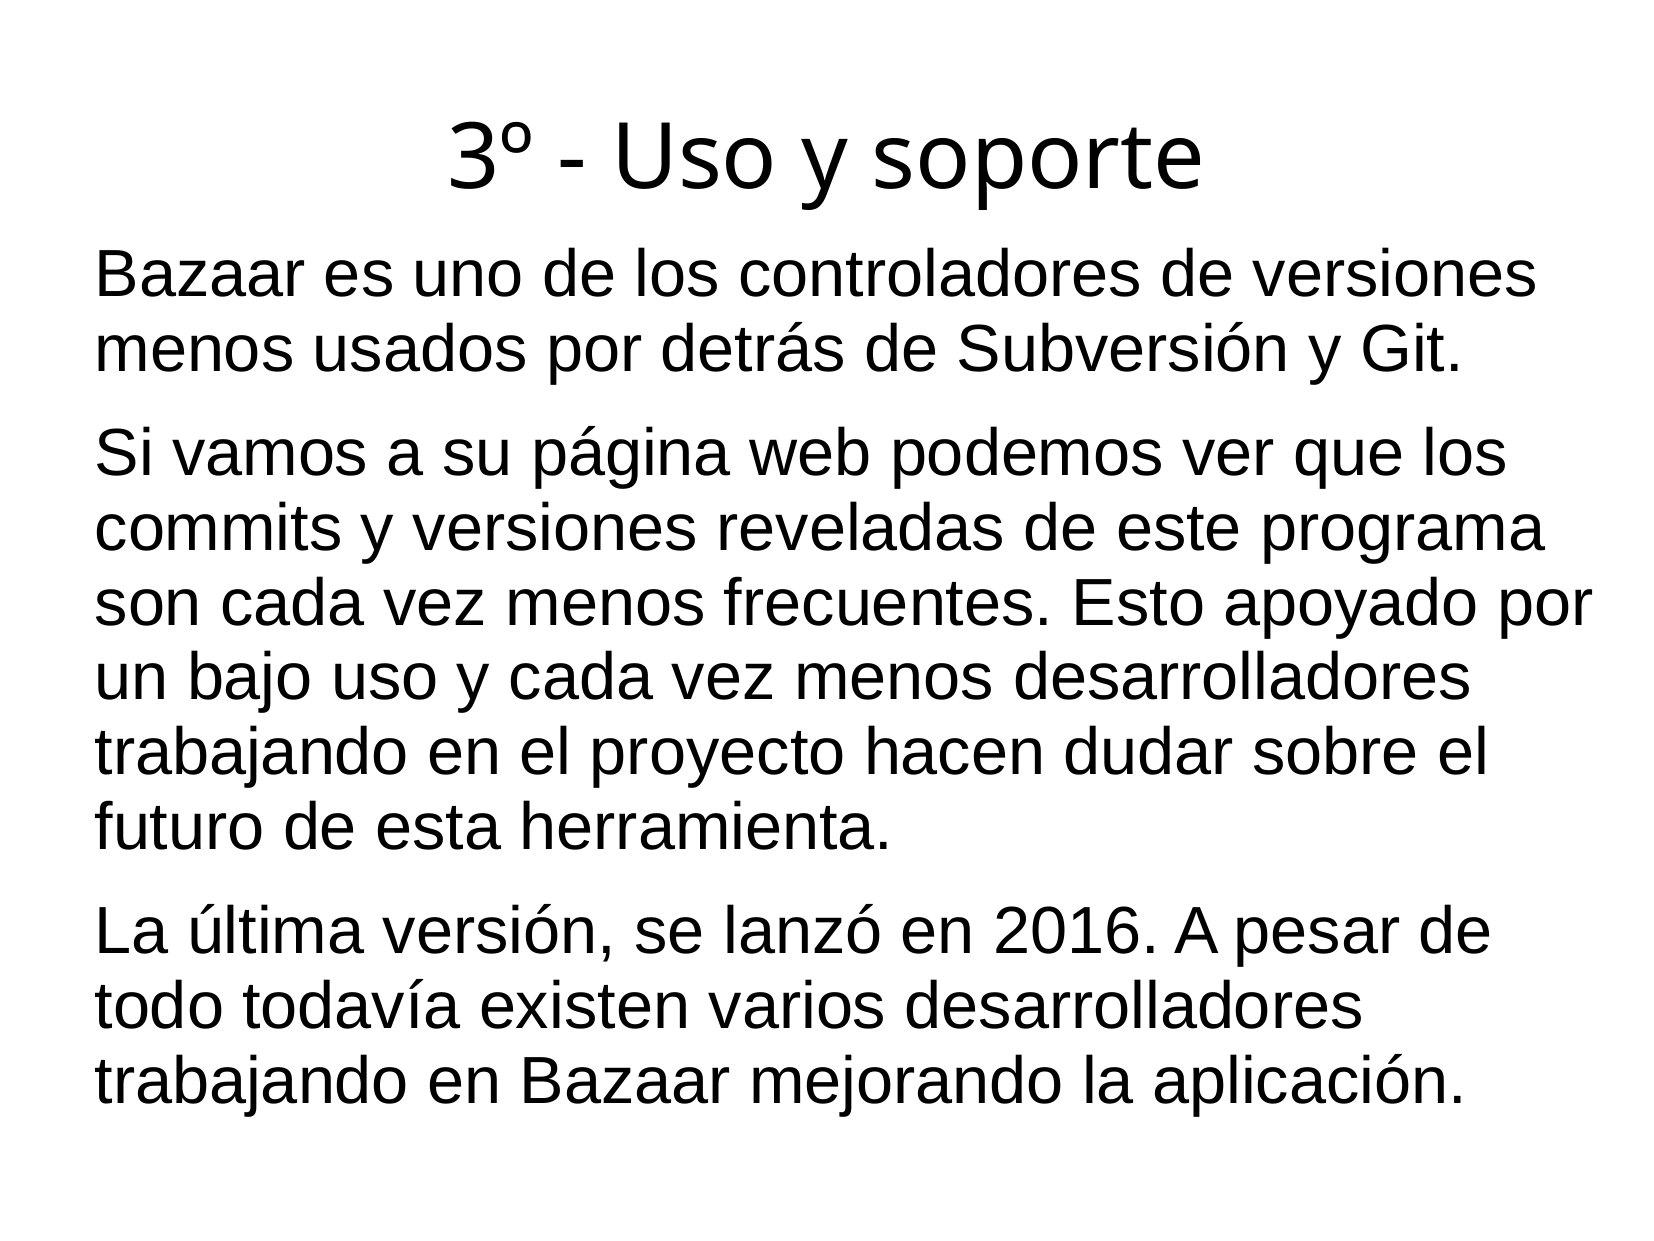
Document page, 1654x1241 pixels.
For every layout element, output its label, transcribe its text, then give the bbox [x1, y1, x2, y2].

list Bazaar es uno de los controladores de versiones menos usados por detrás de Subversión y Git. Si vamos a su página web podemos ver que los commits y versiones reveladas de este programa son cada vez menos frecuentes. Esto apoyado por un bajo uso y cada vez menos desarrolladores trabajando en el proyecto hacen dudar sobre el futuro de esta herramienta. La última versión, se lanzó en 2016. A pesar de todo todavía existen varios desarrolladores trabajando en Bazaar mejorando la aplicación. [23, 236, 1630, 1229]
title 3º - Uso y soporte [82, 49, 1571, 236]
